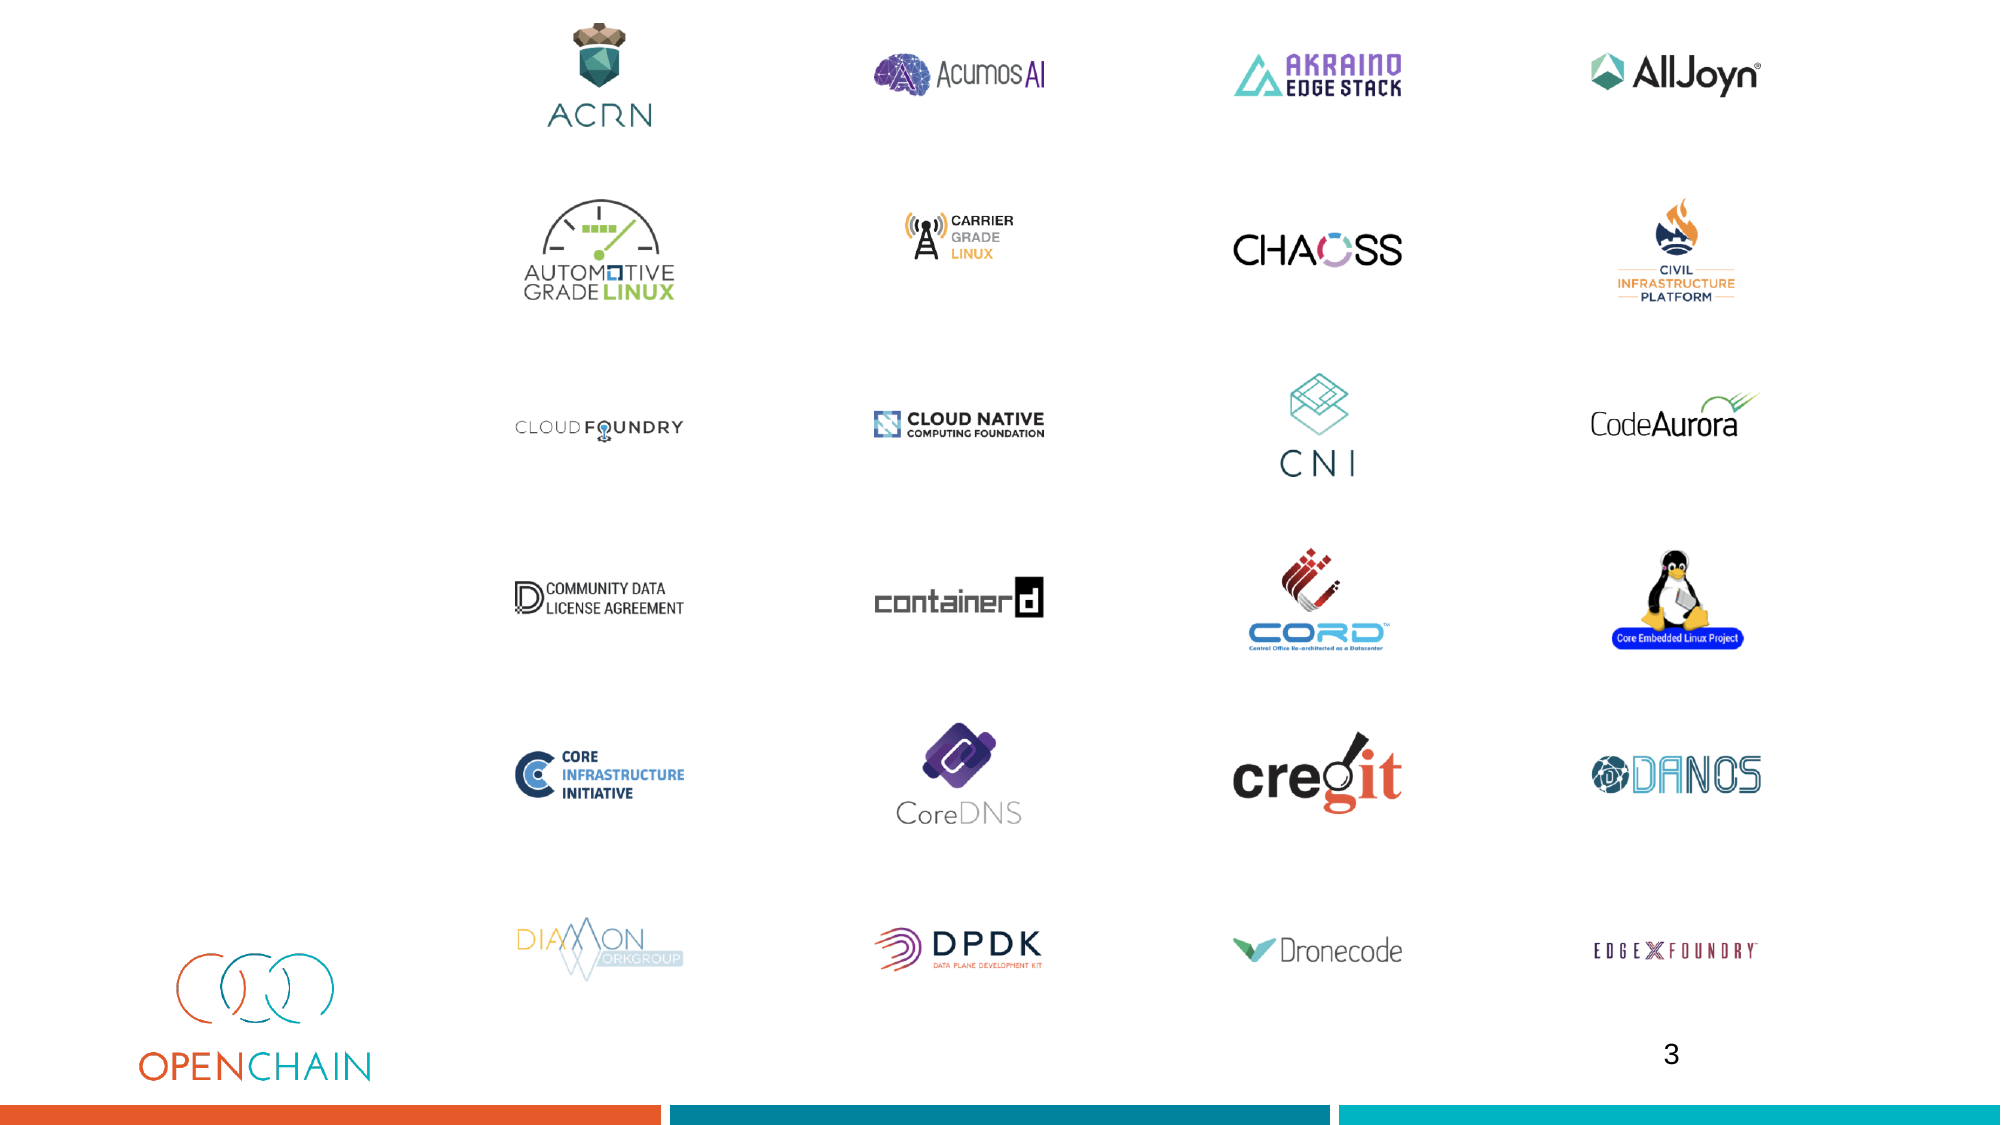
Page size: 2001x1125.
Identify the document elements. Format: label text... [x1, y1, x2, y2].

picture [500, 0, 1793, 1011]
text_box 3 [1648, 1022, 1863, 1083]
